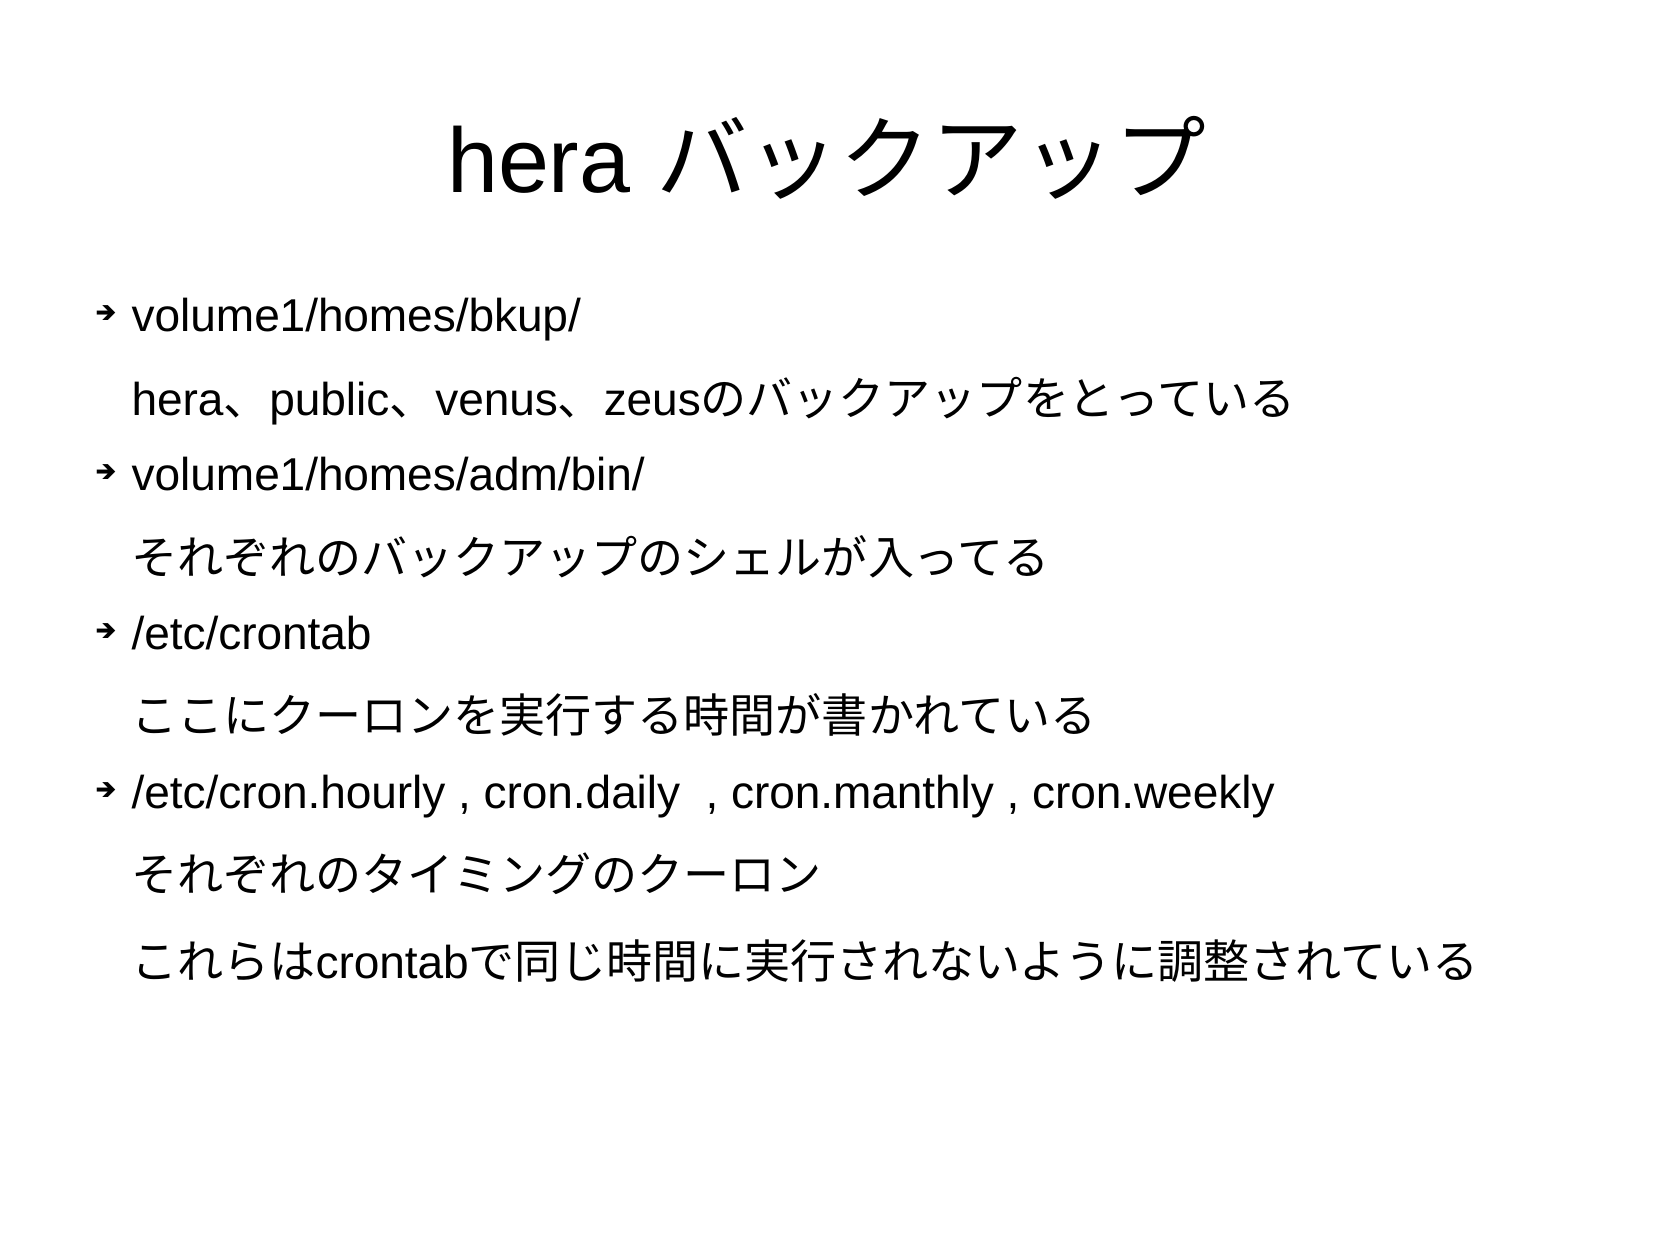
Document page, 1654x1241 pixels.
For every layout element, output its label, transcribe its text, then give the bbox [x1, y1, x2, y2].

text_box [82, 290, 1571, 1010]
title hera バックアップ [82, 49, 1571, 257]
